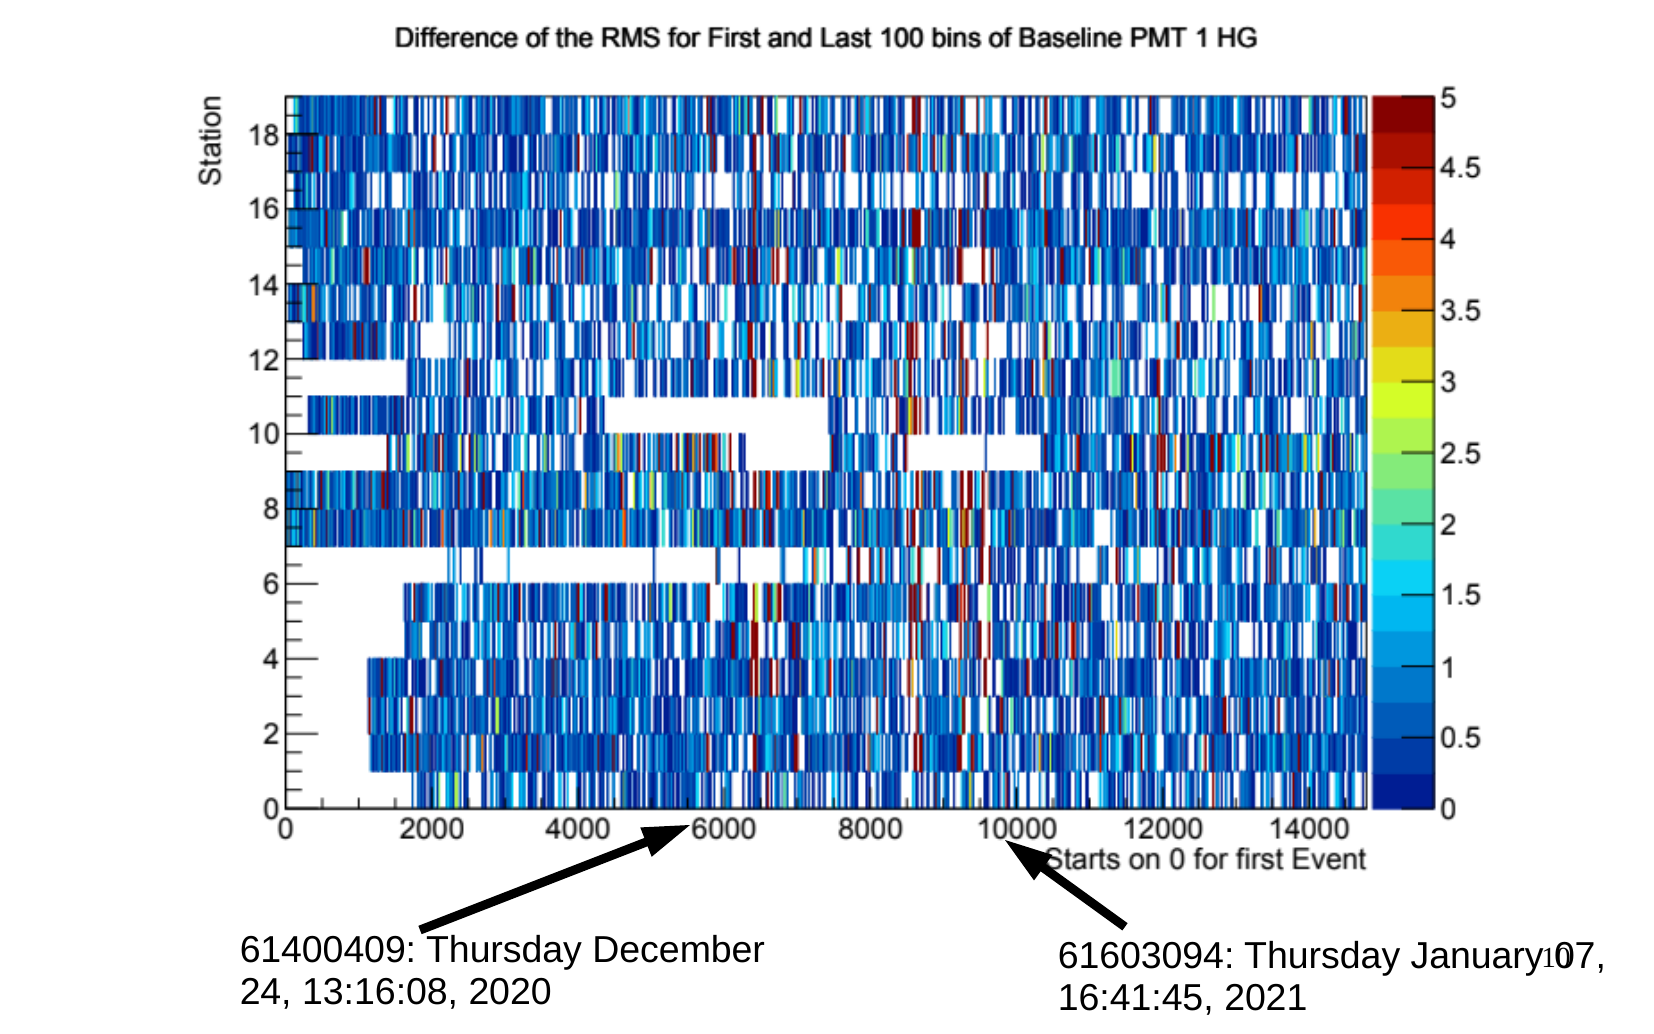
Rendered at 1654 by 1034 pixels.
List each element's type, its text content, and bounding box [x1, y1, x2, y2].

text_box 61400409: Thursday December 24, 13:16:08, 2020 [225, 921, 811, 1021]
picture [151, 8, 1502, 898]
text_box 61603094: Thursday January 07, 16:41:45, 2021 [1043, 926, 1629, 1026]
